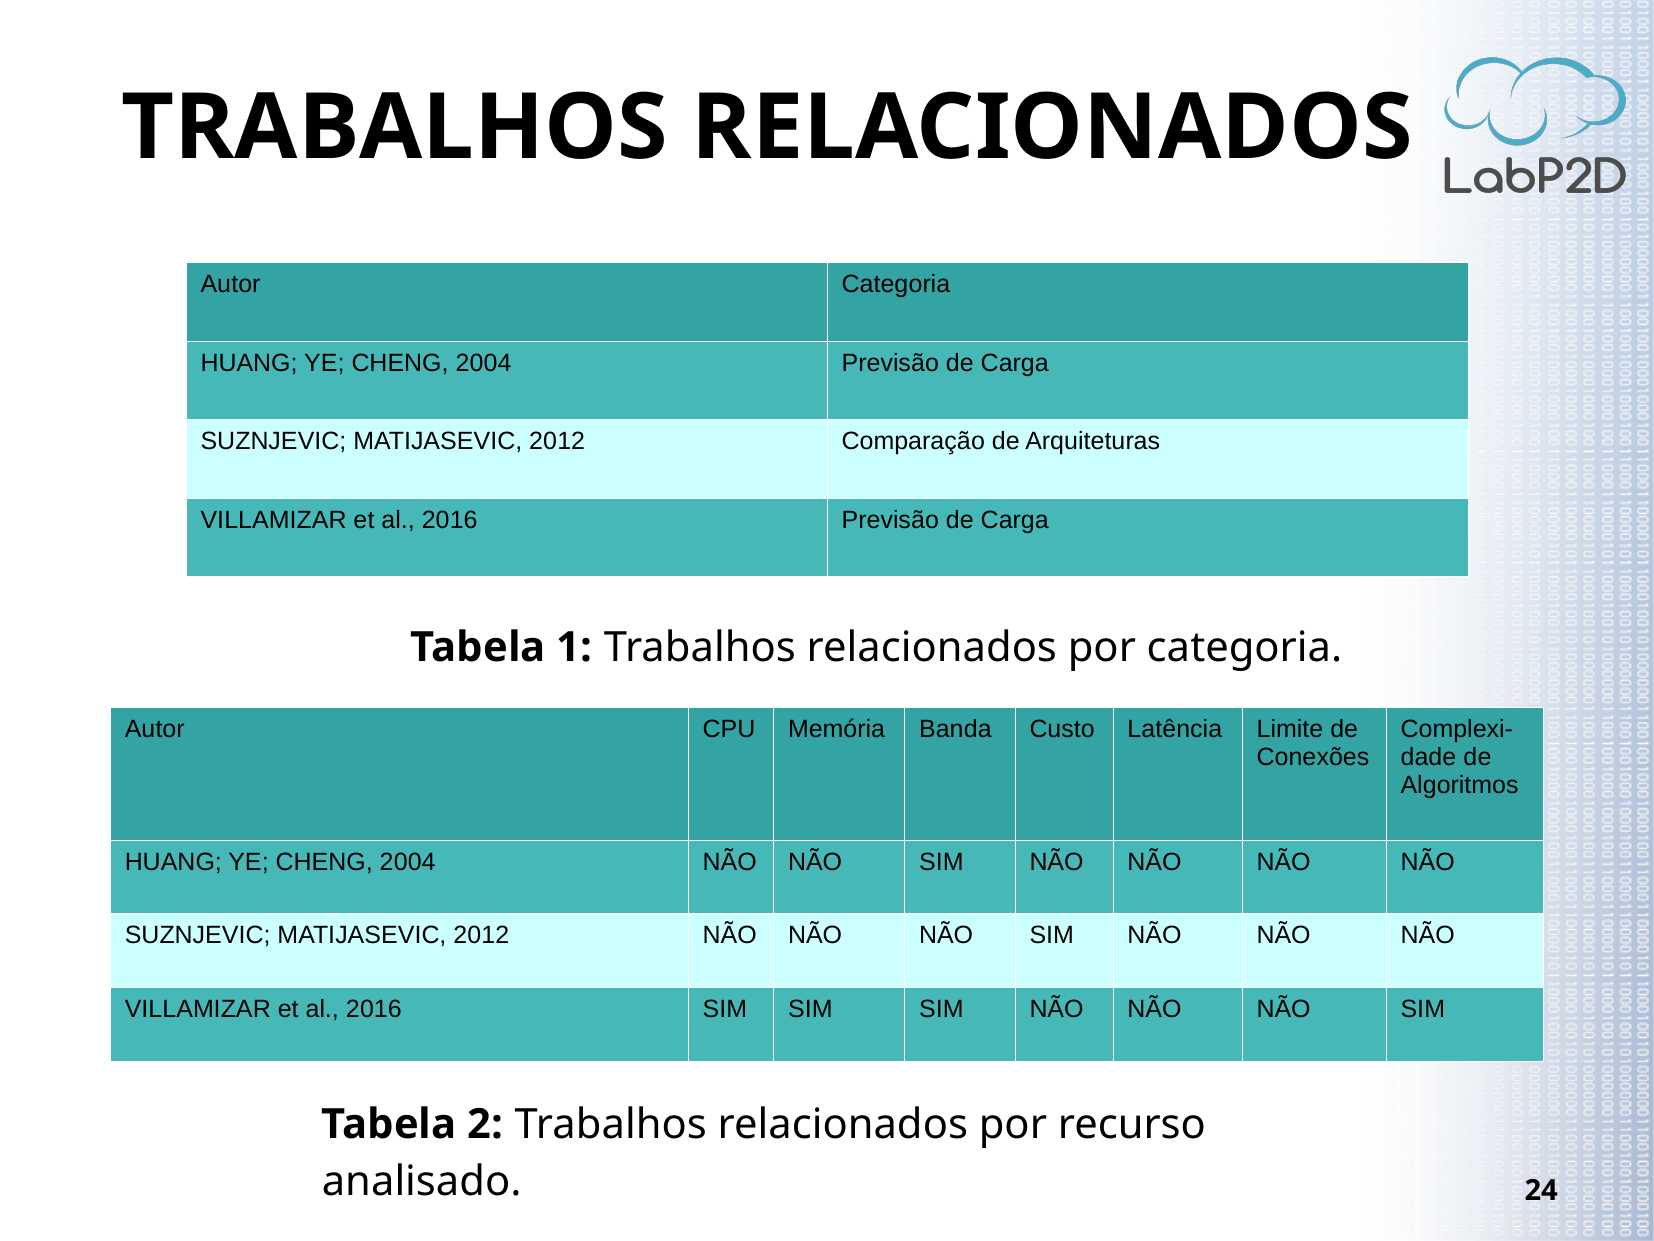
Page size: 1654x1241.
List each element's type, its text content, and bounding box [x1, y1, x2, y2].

table_cell NÃO [774, 841, 904, 913]
table_cell Comparação de Arquiteturas [828, 420, 1468, 498]
table_header CPU [689, 708, 773, 840]
table_cell SIM [1387, 988, 1543, 1061]
table_cell SUZNJEVIC; MATIJASEVIC, 2012 [187, 420, 827, 498]
table_cell NÃO [1243, 914, 1386, 987]
table_header Autor [111, 708, 688, 840]
table_cell SIM [1016, 914, 1113, 987]
table_cell NÃO [689, 914, 773, 987]
table_header Limite de Conexões [1243, 708, 1386, 840]
table_cell NÃO [1243, 841, 1386, 913]
table_cell HUANG; YE; CHENG, 2004 [111, 841, 688, 913]
table_cell NÃO [1114, 914, 1242, 987]
table_cell NÃO [1114, 988, 1242, 1061]
table_cell HUANG; YE; CHENG, 2004 [187, 342, 827, 419]
table_cell NÃO [689, 841, 773, 913]
table_cell VILLAMIZAR et al., 2016 [111, 988, 688, 1061]
title TRABALHOS RELACIONADOS [82, 0, 1453, 259]
table_cell SIM [905, 988, 1015, 1061]
table_header Autor [187, 263, 827, 341]
table_header Complexi-dade de Algoritmos [1387, 708, 1543, 840]
table_cell Previsão de Carga [828, 342, 1468, 419]
table_cell VILLAMIZAR et al., 2016 [187, 499, 827, 576]
table_cell NÃO [1114, 841, 1242, 913]
text_box Tabela 1: Trabalhos relacionados por categoria. [396, 609, 1258, 707]
table_cell NÃO [905, 914, 1015, 987]
table_cell NÃO [1016, 988, 1113, 1061]
table_cell NÃO [1387, 841, 1543, 913]
table_cell SUZNJEVIC; MATIJASEVIC, 2012 [111, 914, 688, 987]
table_cell SIM [774, 988, 904, 1061]
table_header Banda [905, 708, 1015, 840]
table_cell NÃO [1243, 988, 1386, 1061]
table_cell NÃO [1016, 841, 1113, 913]
table_header Latência [1114, 708, 1242, 840]
text_box Tabela 2: Trabalhos relacionados por recurso analisado. [307, 1086, 1347, 1197]
table_cell NÃO [1387, 914, 1543, 987]
table_cell SIM [905, 841, 1015, 913]
table_cell Previsão de Carga [828, 499, 1468, 576]
table_header Memória [774, 708, 904, 840]
table_header Categoria [828, 263, 1468, 341]
table_header Custo [1016, 708, 1113, 840]
table_cell NÃO [774, 914, 904, 987]
table_cell SIM [689, 988, 773, 1061]
picture [1360, 1, 1654, 1240]
